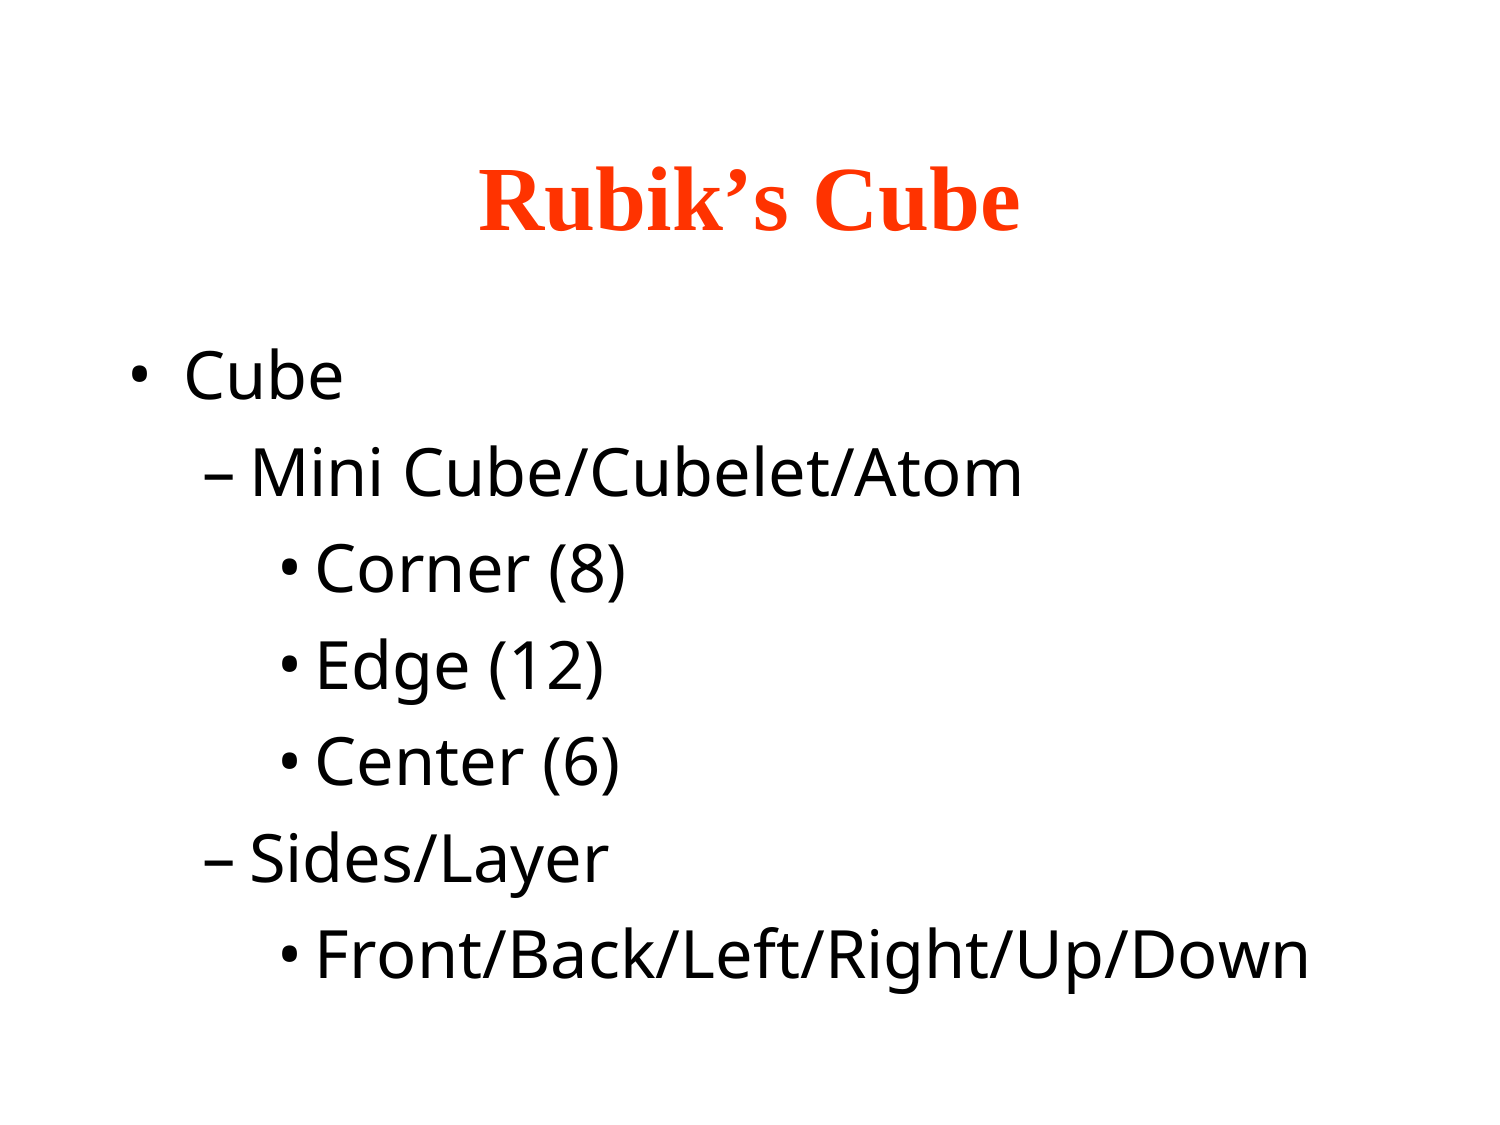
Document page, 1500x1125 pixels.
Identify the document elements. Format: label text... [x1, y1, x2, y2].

title Rubik’s Cube [112, 99, 1388, 288]
list Cube Mini Cube/Cubelet/Atom Corner (8) Edge (12) Center (6) Sides/Layer Front/Back/Left/Right/Up/Down [112, 324, 1388, 1001]
